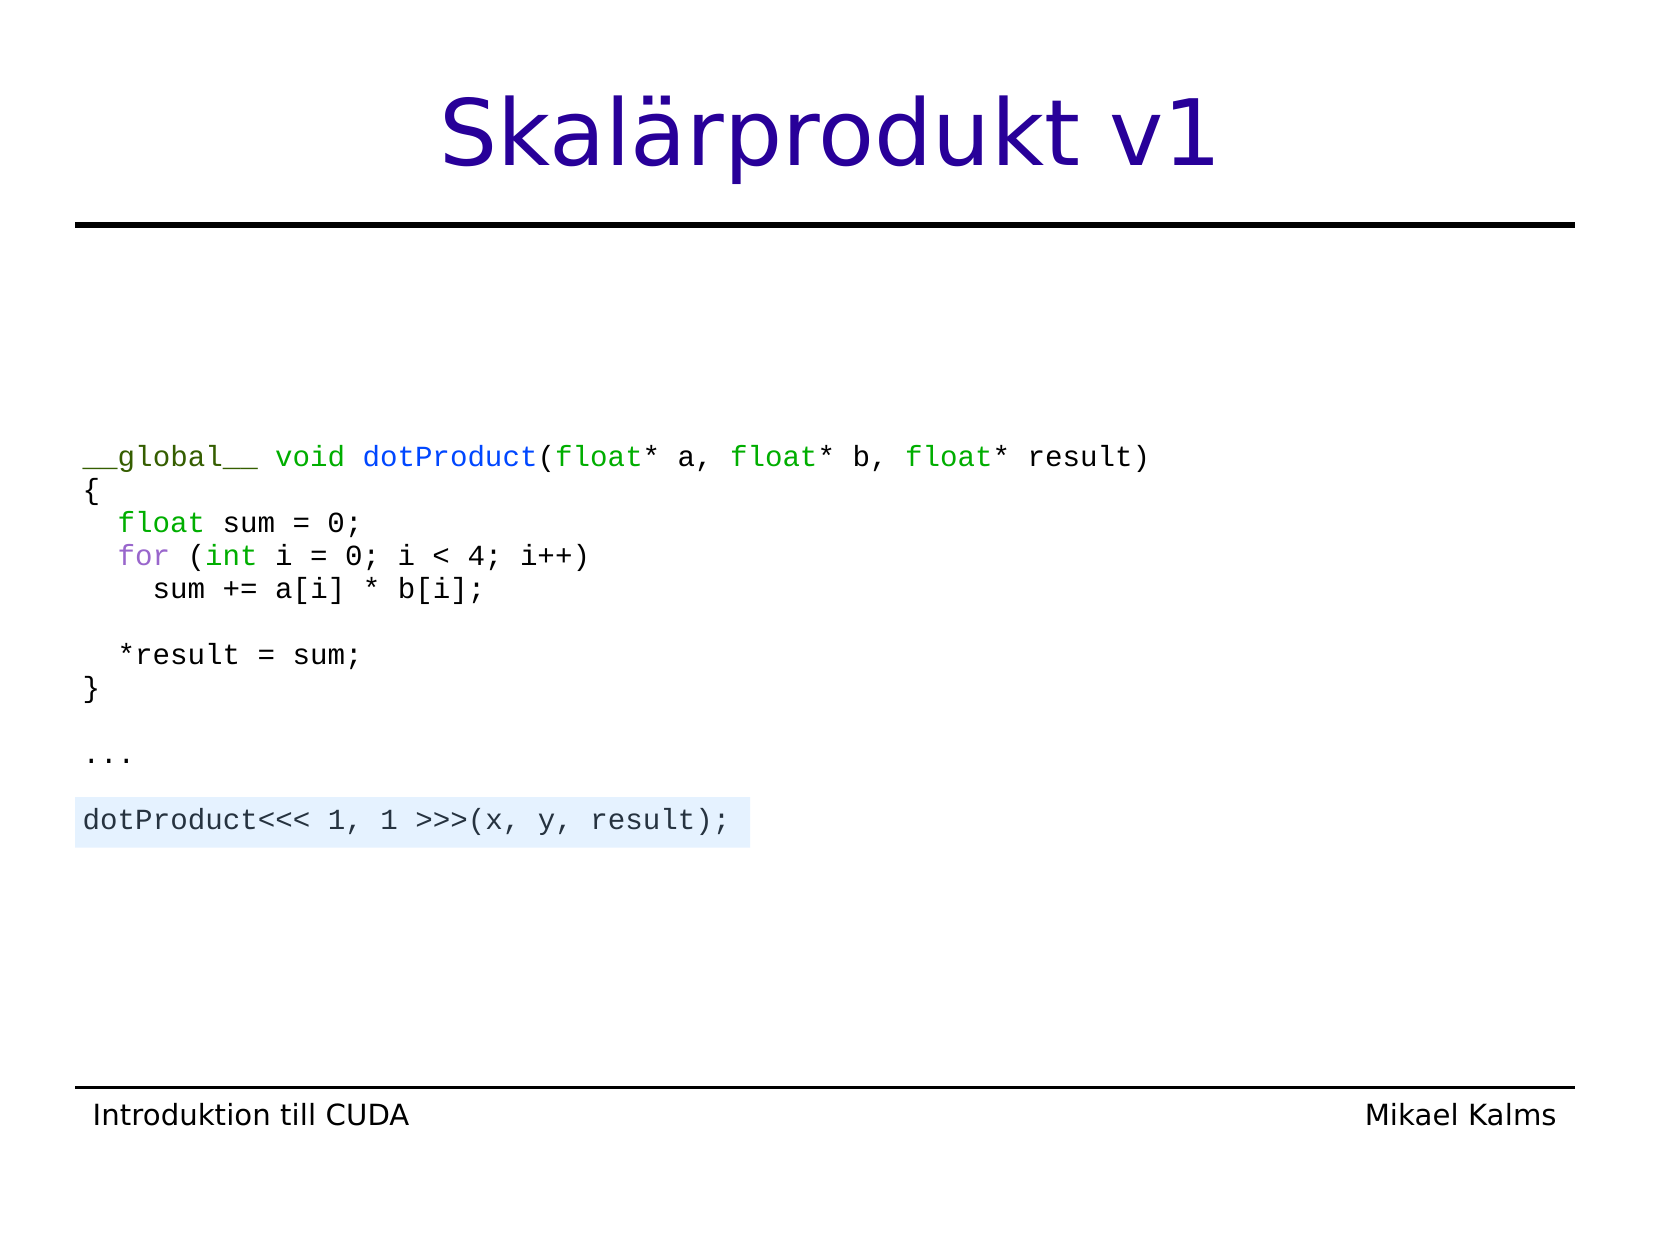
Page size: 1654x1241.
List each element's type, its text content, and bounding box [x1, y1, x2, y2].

text_box Introduktion till CUDA [75, 1087, 428, 1143]
text_box __global__ void dotProduct(float* a, float* b, float* result) { float sum = 0; for (int i = 0; i < 4; i++) sum += a[i] * b[i]; *result = sum; } ... dotProduct<<< 1, 1 >>>(x, y, result); [82, 300, 1571, 1013]
title Skalärprodukt v1 [86, 37, 1576, 231]
text_box Mikael Kalms [1347, 1087, 1576, 1143]
text_box [75, 797, 751, 848]
